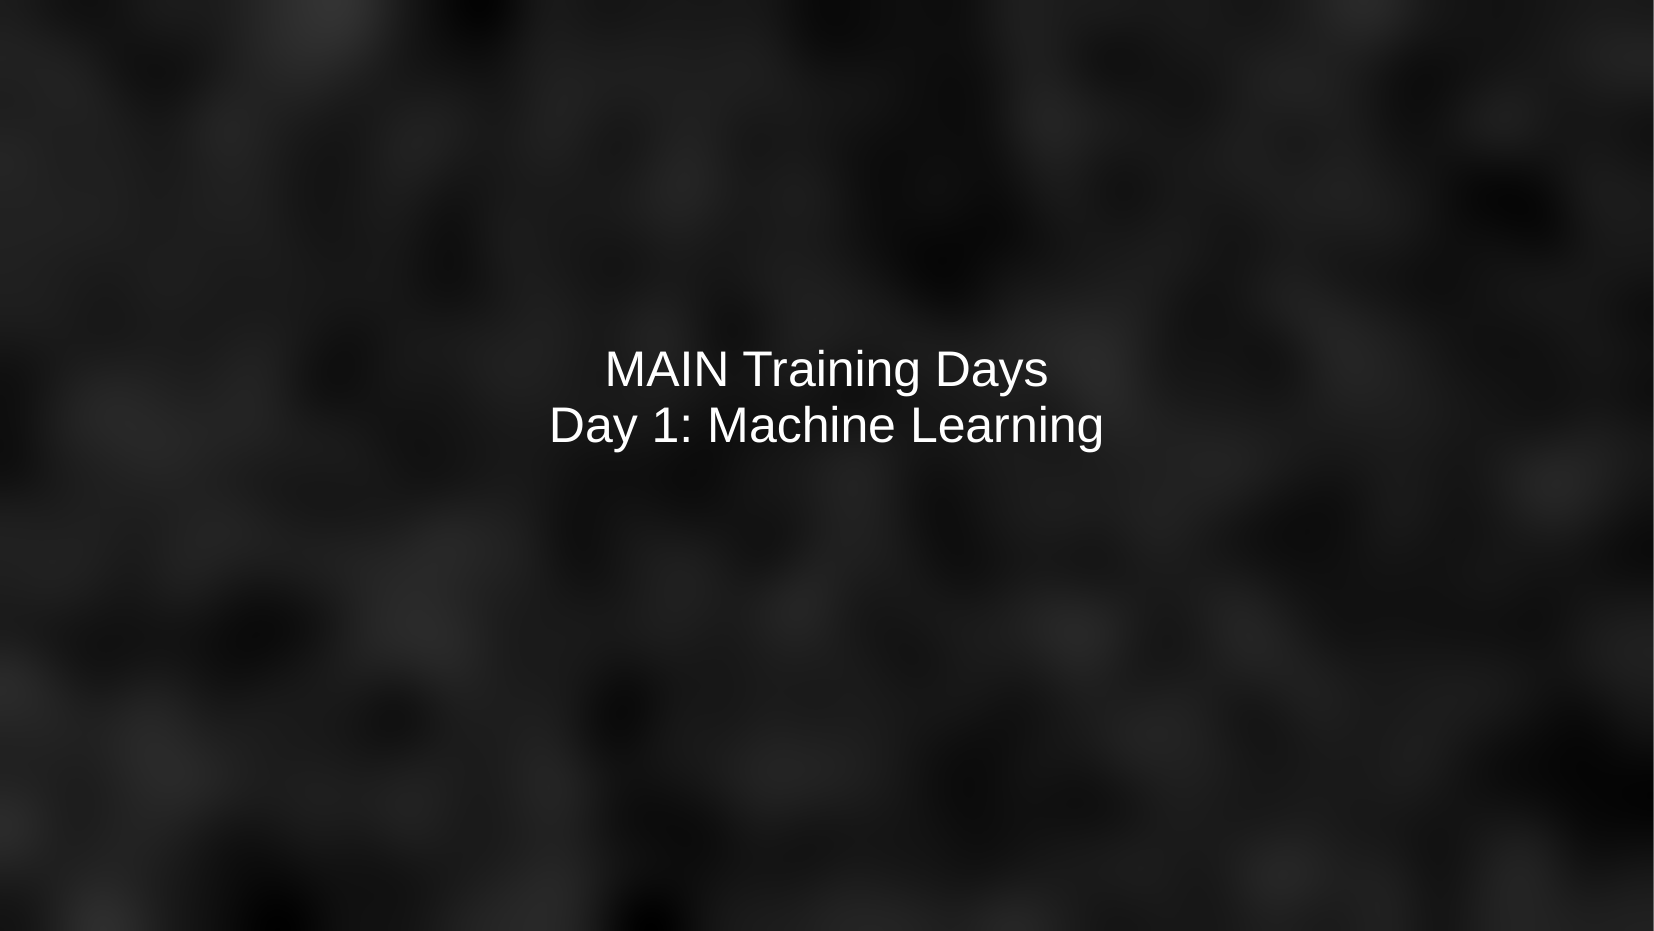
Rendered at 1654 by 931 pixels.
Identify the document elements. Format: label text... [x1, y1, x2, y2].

subtitle MAIN Training Days Day 1: Machine Learning [82, 37, 1571, 758]
picture [0, 0, 1654, 931]
